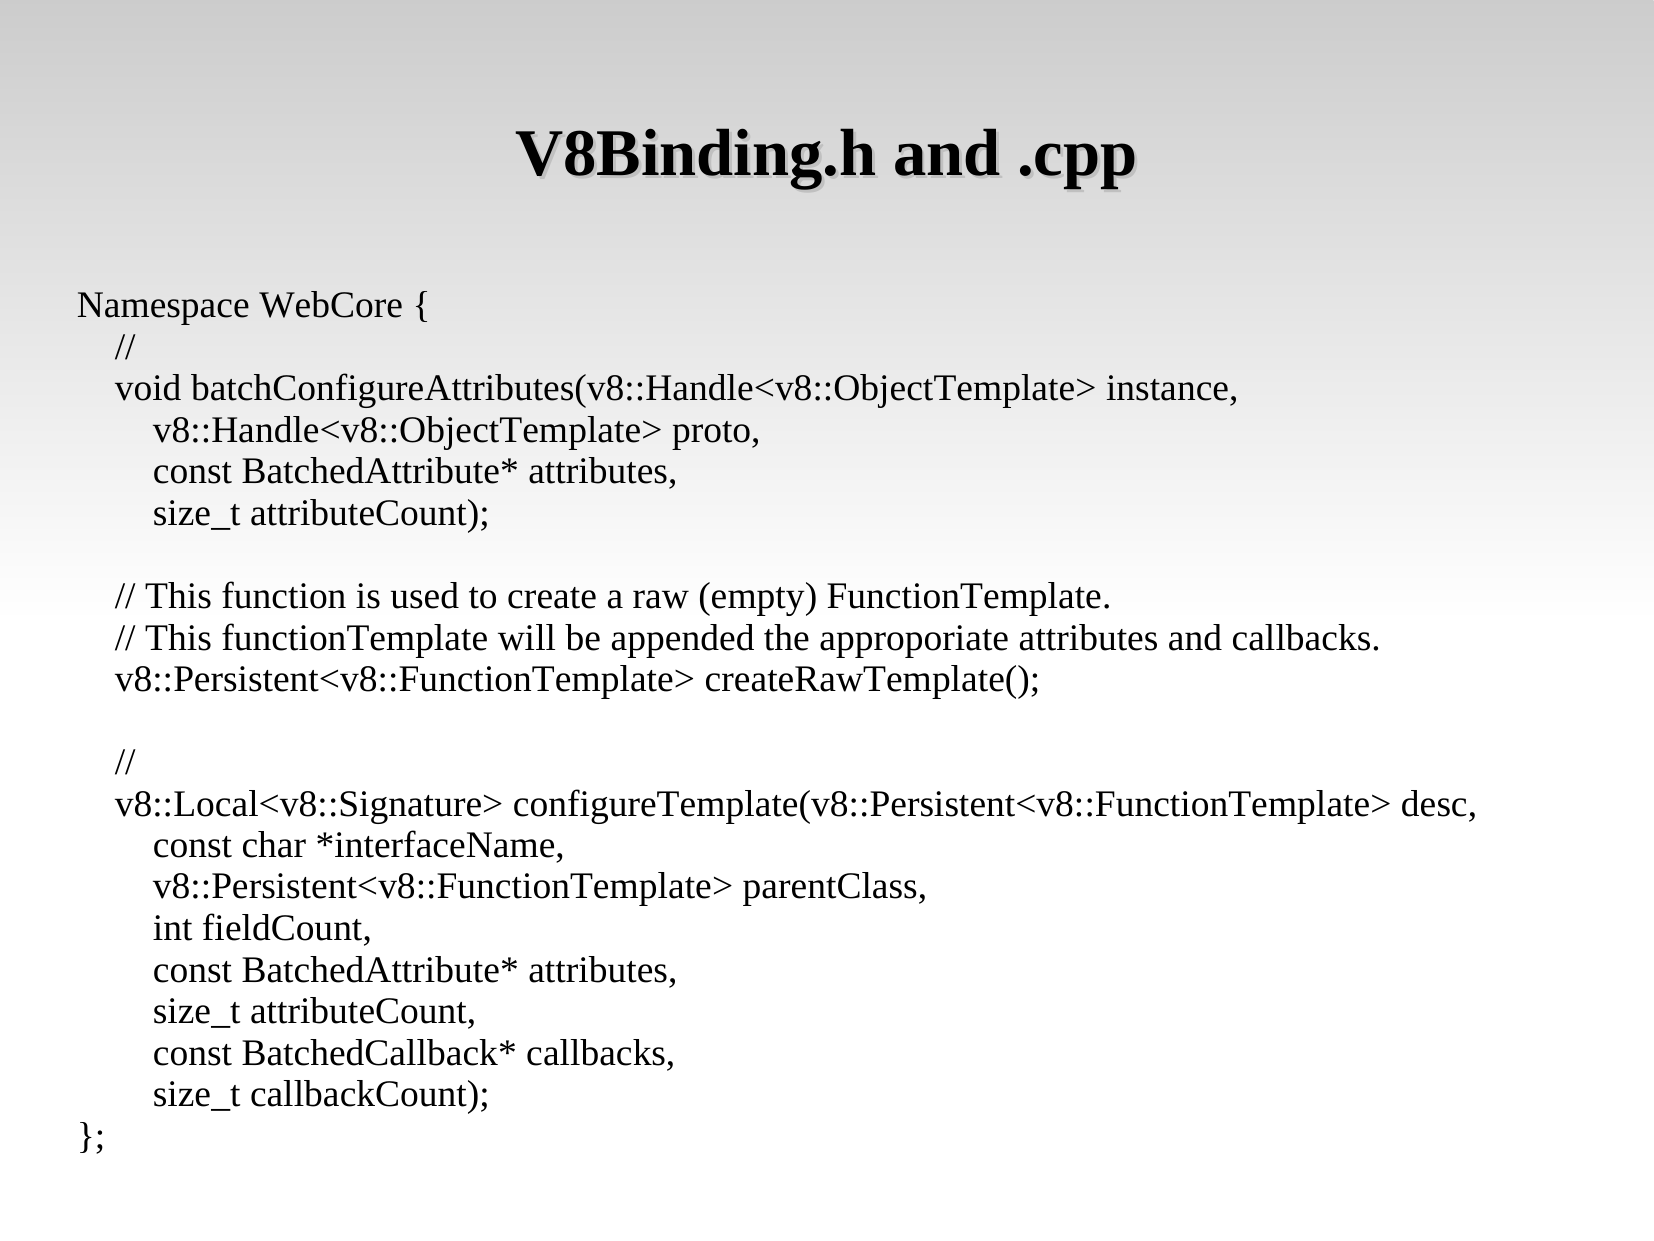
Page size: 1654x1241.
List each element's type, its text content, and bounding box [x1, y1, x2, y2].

title V8Binding.h and .cpp [82, 56, 1571, 250]
subtitle Namespace WebCore { // void batchConfigureAttributes(v8::Handle<v8::ObjectTemplate> instance, v8::Handle<v8::ObjectTemplate> proto, const BatchedAttribute* attributes, size_t attributeCount); // This function is used to create a raw (empty) FunctionTemplate. // This functionTemplate will be appended the approporiate attributes and callbacks. v8::Persistent<v8::FunctionTemplate> createRawTemplate(); // v8::Local<v8::Signature> configureTemplate(v8::Persistent<v8::FunctionTemplate> desc, const char *interfaceName, v8::Persistent<v8::FunctionTemplate> parentClass, int fieldCount, const BatchedAttribute* attributes, size_t attributeCount, const BatchedCallback* callbacks, size_t callbackCount); }; [76, 284, 1565, 1157]
